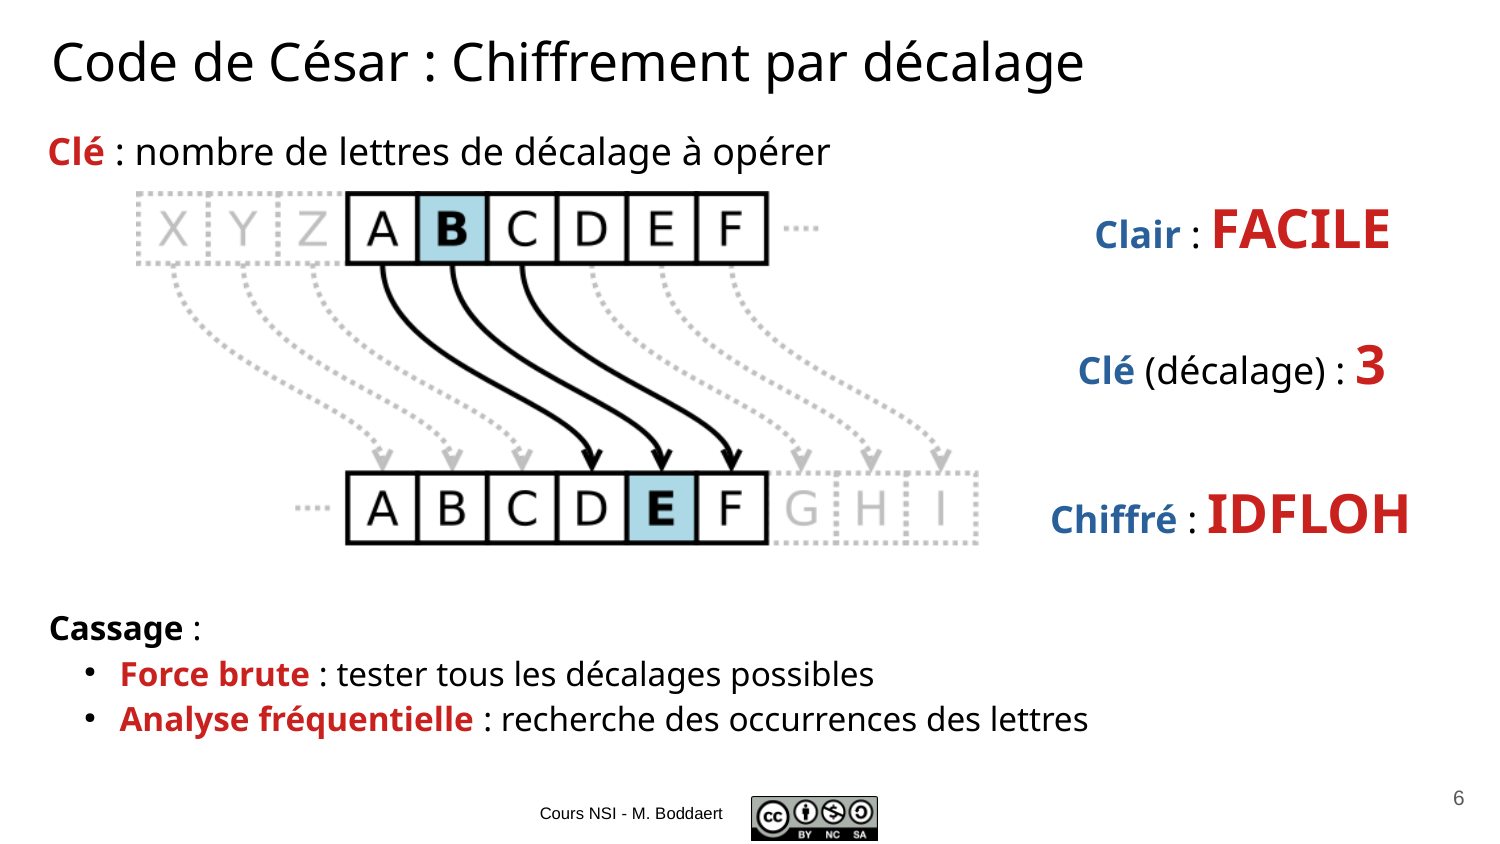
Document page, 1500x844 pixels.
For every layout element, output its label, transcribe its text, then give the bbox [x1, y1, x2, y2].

text_box Clé (décalage) : 3 [1062, 318, 1418, 441]
text_box Chiffré : IDFLOH [1035, 468, 1438, 547]
picture [136, 191, 979, 548]
text_box Cassage : Force brute : tester tous les décalages possibles Analyse fréquentielle : recherche des occurrences des lettres [33, 597, 1070, 739]
slide_number <numéro> [1389, 764, 1480, 830]
text_box Clair : FACILE [1079, 183, 1424, 272]
text_box Clé : nombre de lettres de décalage à opérer [32, 120, 1480, 296]
picture [751, 796, 878, 841]
title Code de César : Chiffrement par décalage [51, 13, 1449, 108]
